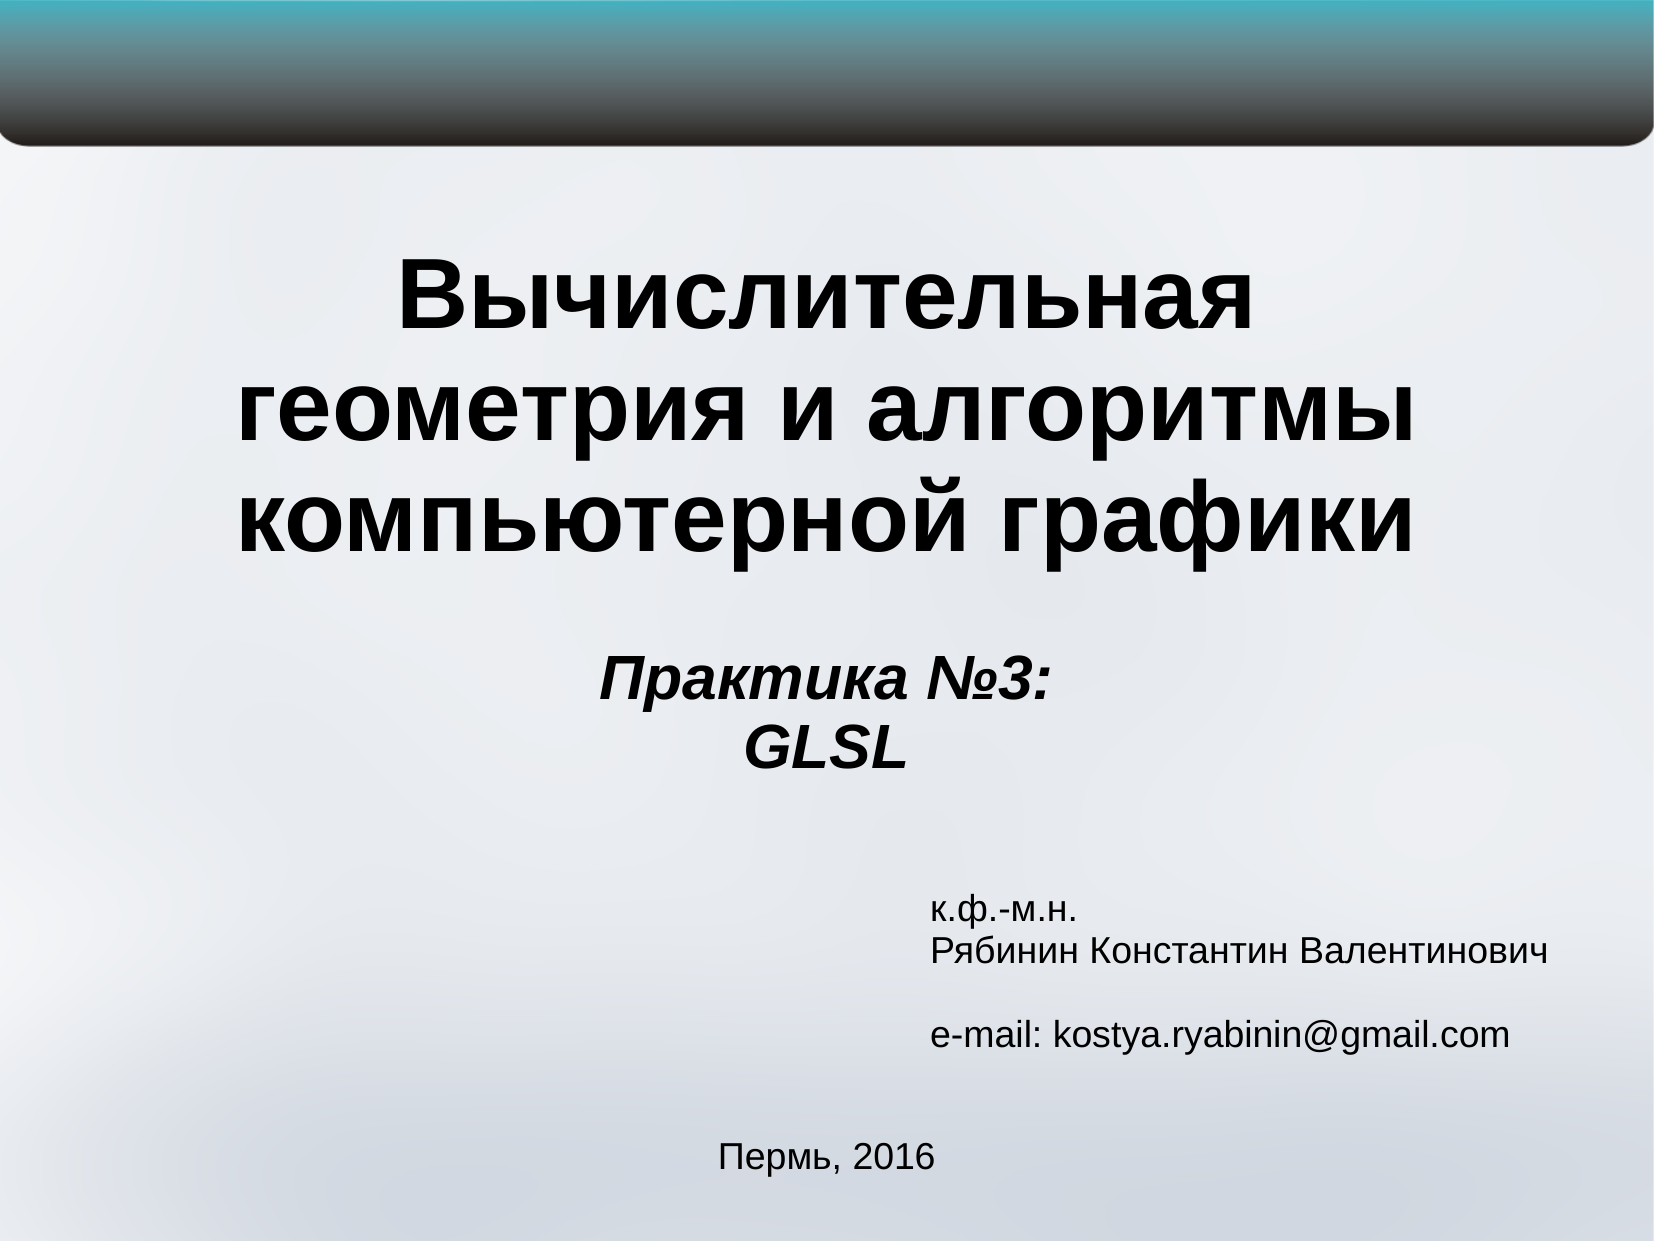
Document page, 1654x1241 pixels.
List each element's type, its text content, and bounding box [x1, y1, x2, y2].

text_box к.ф.-м.н. Рябинин Константин Валентинович e-mail: kostya.ryabinin@gmail.com [915, 879, 1595, 1063]
picture [0, 0, 1654, 1241]
text_box Пермь, 2016 [590, 1127, 1063, 1185]
text_box Вычислительная геометрия и алгоритмы компьютерной графики Практика №3: GLSL [147, 230, 1506, 790]
